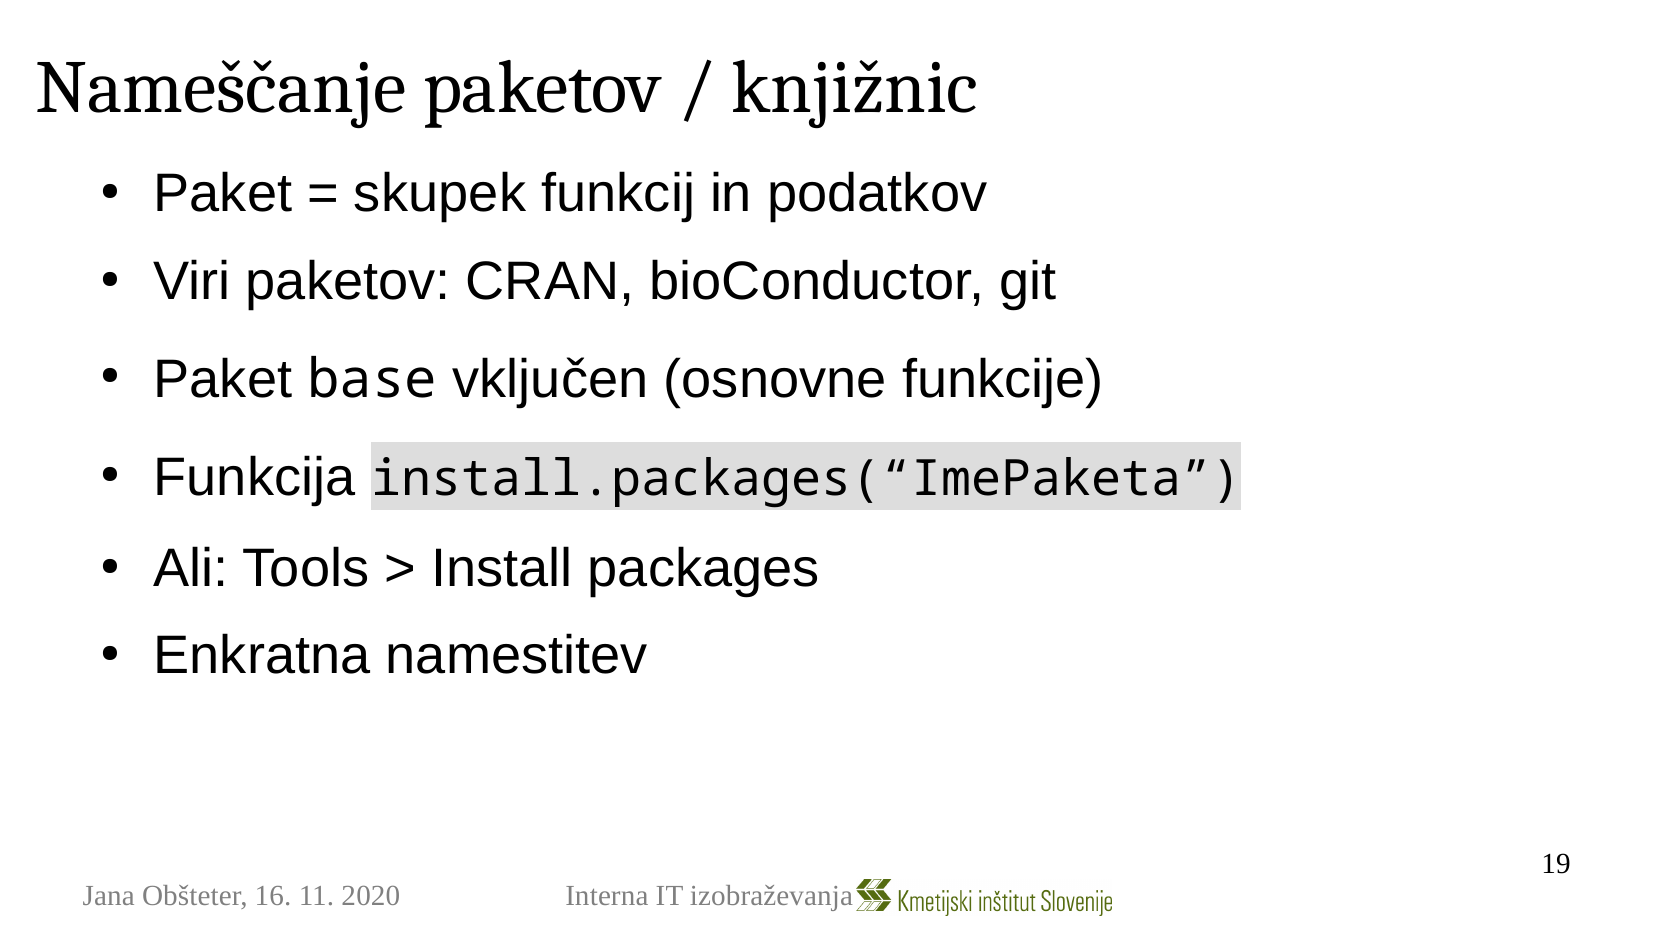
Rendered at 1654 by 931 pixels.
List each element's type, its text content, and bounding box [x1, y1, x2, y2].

title Nameščanje paketov / knjižnic [35, 21, 1524, 154]
list Paket = skupek funkcij in podatkov Viri paketov: CRAN, bioConductor, git Paket base vključen (osnovne funkcije) Funkcija install.packages(“ImePaketa”) Ali: Tools > Install packages Enkratna namestitev [82, 153, 1571, 758]
picture [856, 879, 1112, 916]
